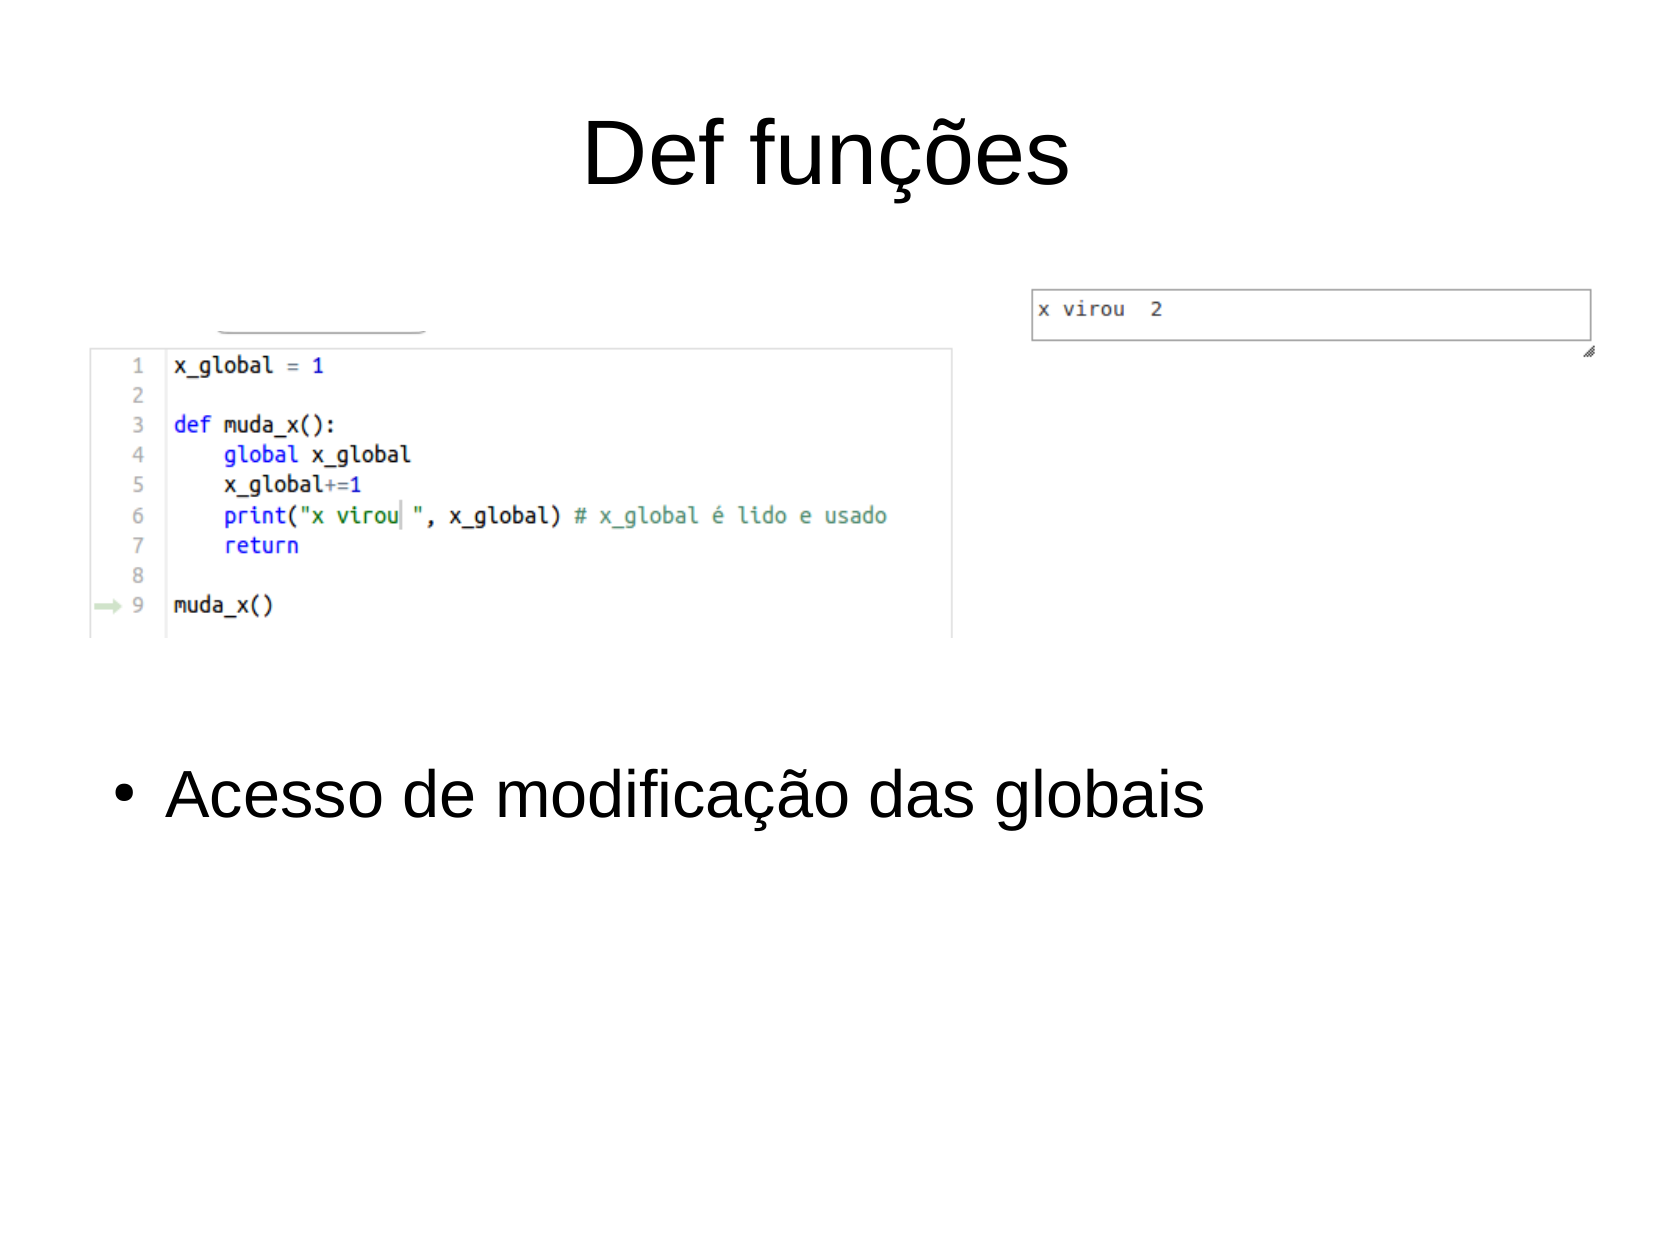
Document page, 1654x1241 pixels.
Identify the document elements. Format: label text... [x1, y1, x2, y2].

picture [82, 331, 967, 638]
list Acesso de modificação das globais [94, 757, 1583, 1241]
picture [1027, 283, 1609, 365]
title Def funções [82, 49, 1571, 257]
